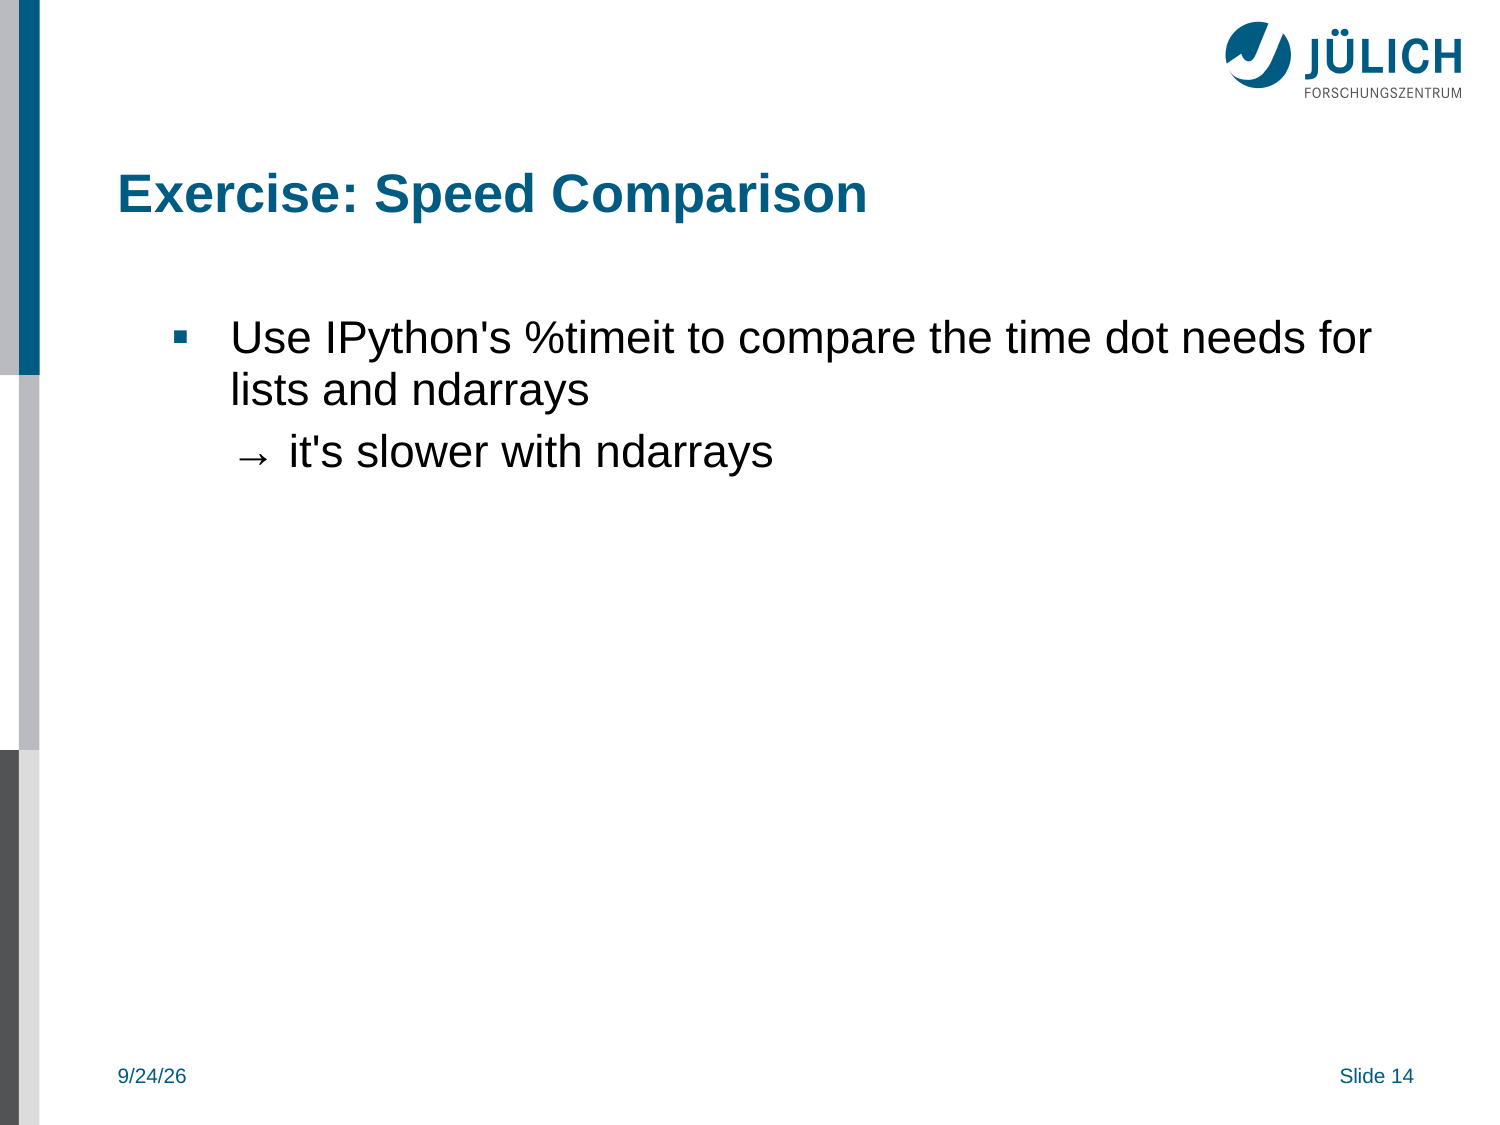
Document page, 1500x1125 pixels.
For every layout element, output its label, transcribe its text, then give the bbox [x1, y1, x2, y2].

picture [1224, 20, 1461, 98]
title Exercise: Speed Comparison [117, 99, 1393, 288]
list Use IPython's %timeit to compare the time dot needs for lists and ndarrays → it's slower with ndarrays [117, 312, 1393, 988]
